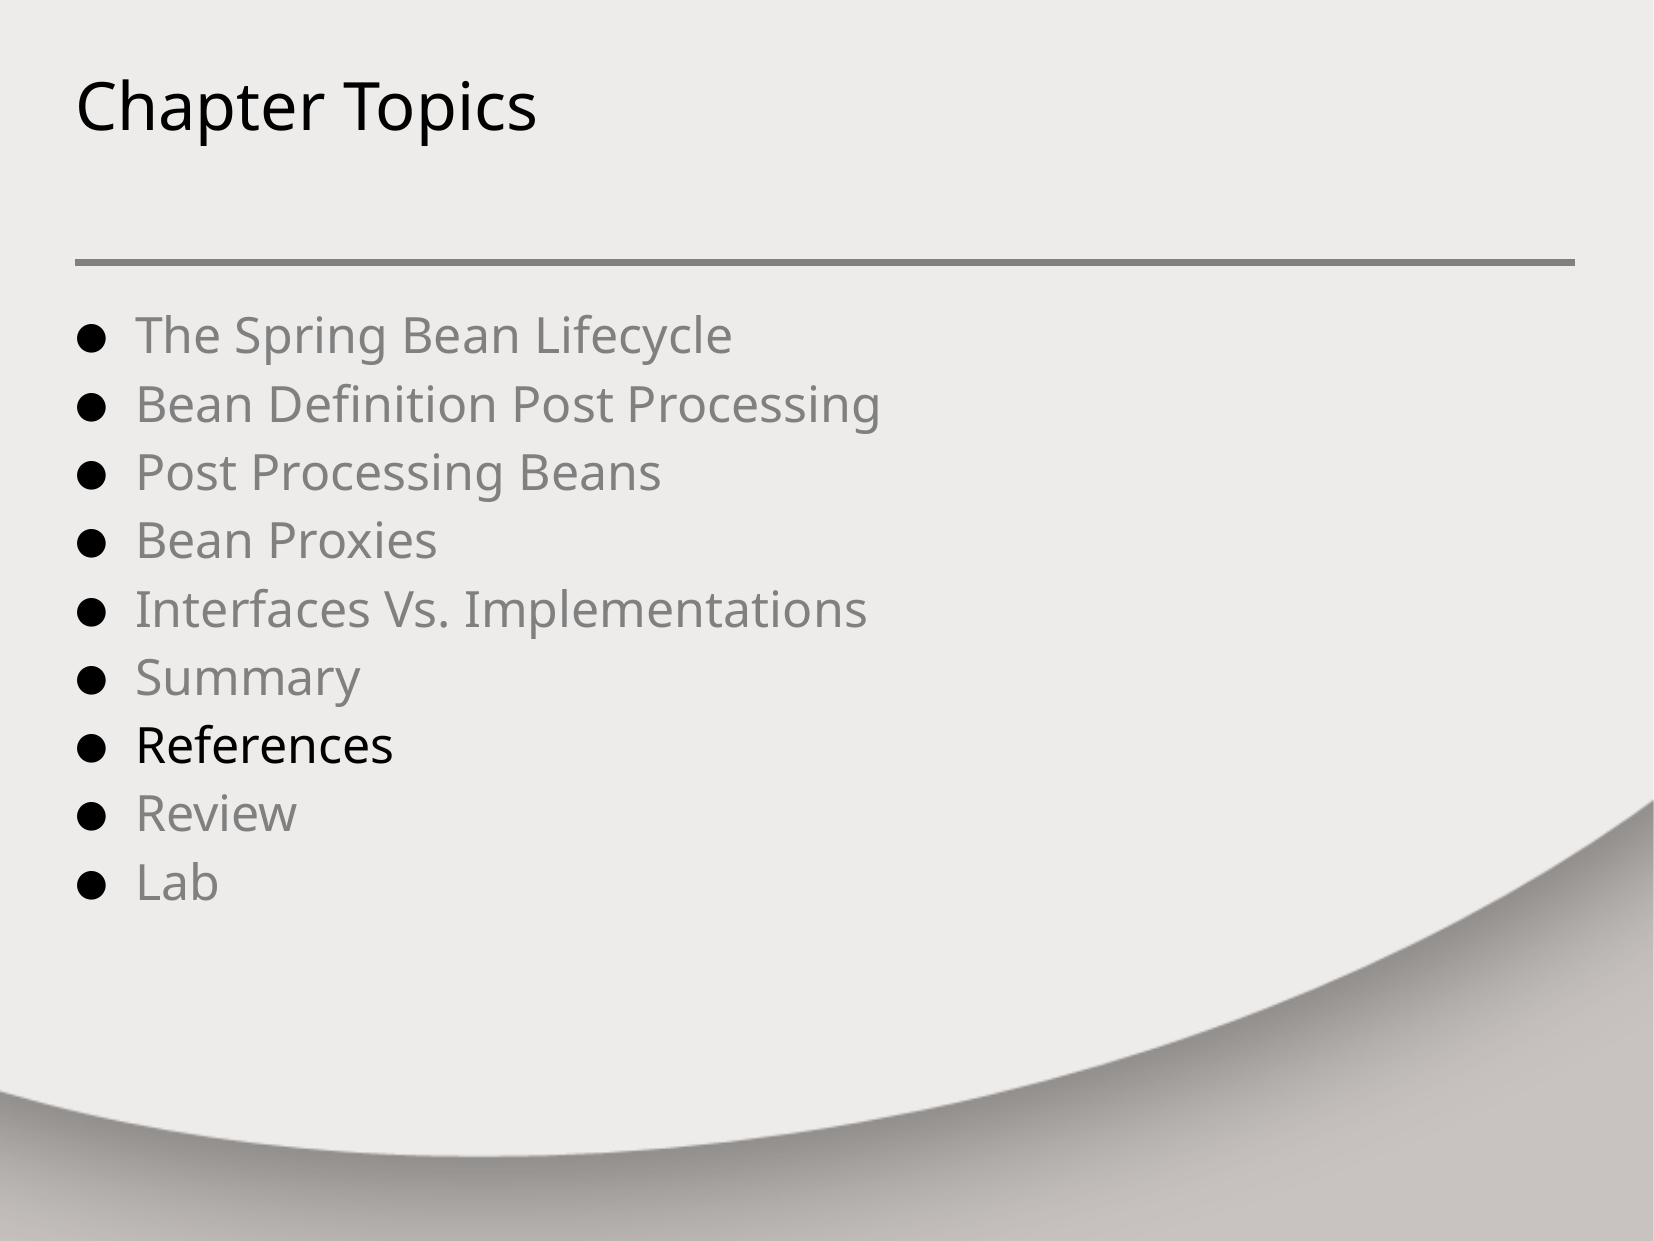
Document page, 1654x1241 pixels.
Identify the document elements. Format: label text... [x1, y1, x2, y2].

list The Spring Bean Lifecycle Bean Definition Post Processing Post Processing Beans Bean Proxies Interfaces Vs. Implementations Summary References Review Lab [75, 300, 1576, 1163]
picture [0, 0, 1654, 1241]
title Chapter Topics [75, 75, 1576, 226]
